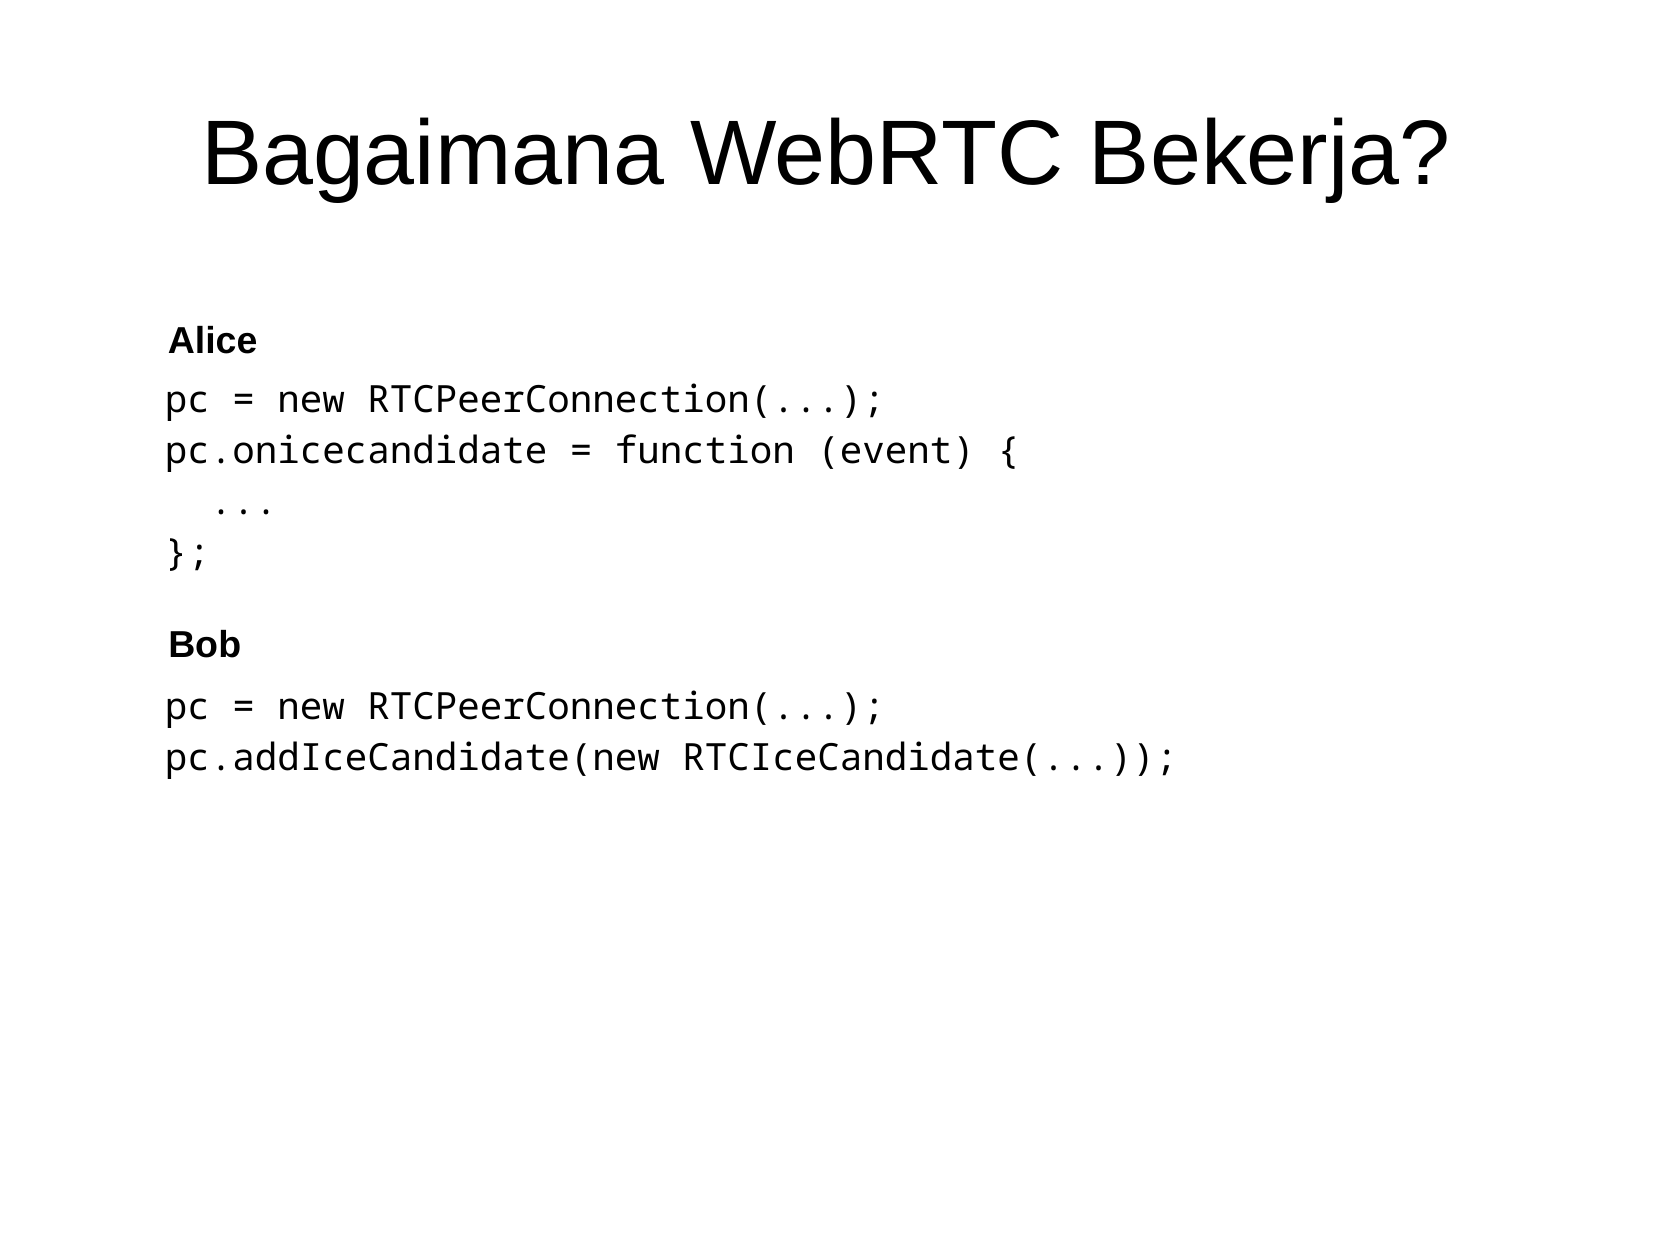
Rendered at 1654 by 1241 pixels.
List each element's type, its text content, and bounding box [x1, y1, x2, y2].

text_box pc = new RTCPeerConnection(...); pc.addIceCandidate(new RTCIceCandidate(...)); [150, 672, 1501, 774]
title Bagaimana WebRTC Bekerja? [82, 49, 1571, 257]
text_box Bob [153, 615, 257, 673]
text_box pc = new RTCPeerConnection(...); pc.onicecandidate = function (event) { ... }; [150, 364, 1501, 554]
text_box Alice [153, 311, 273, 369]
